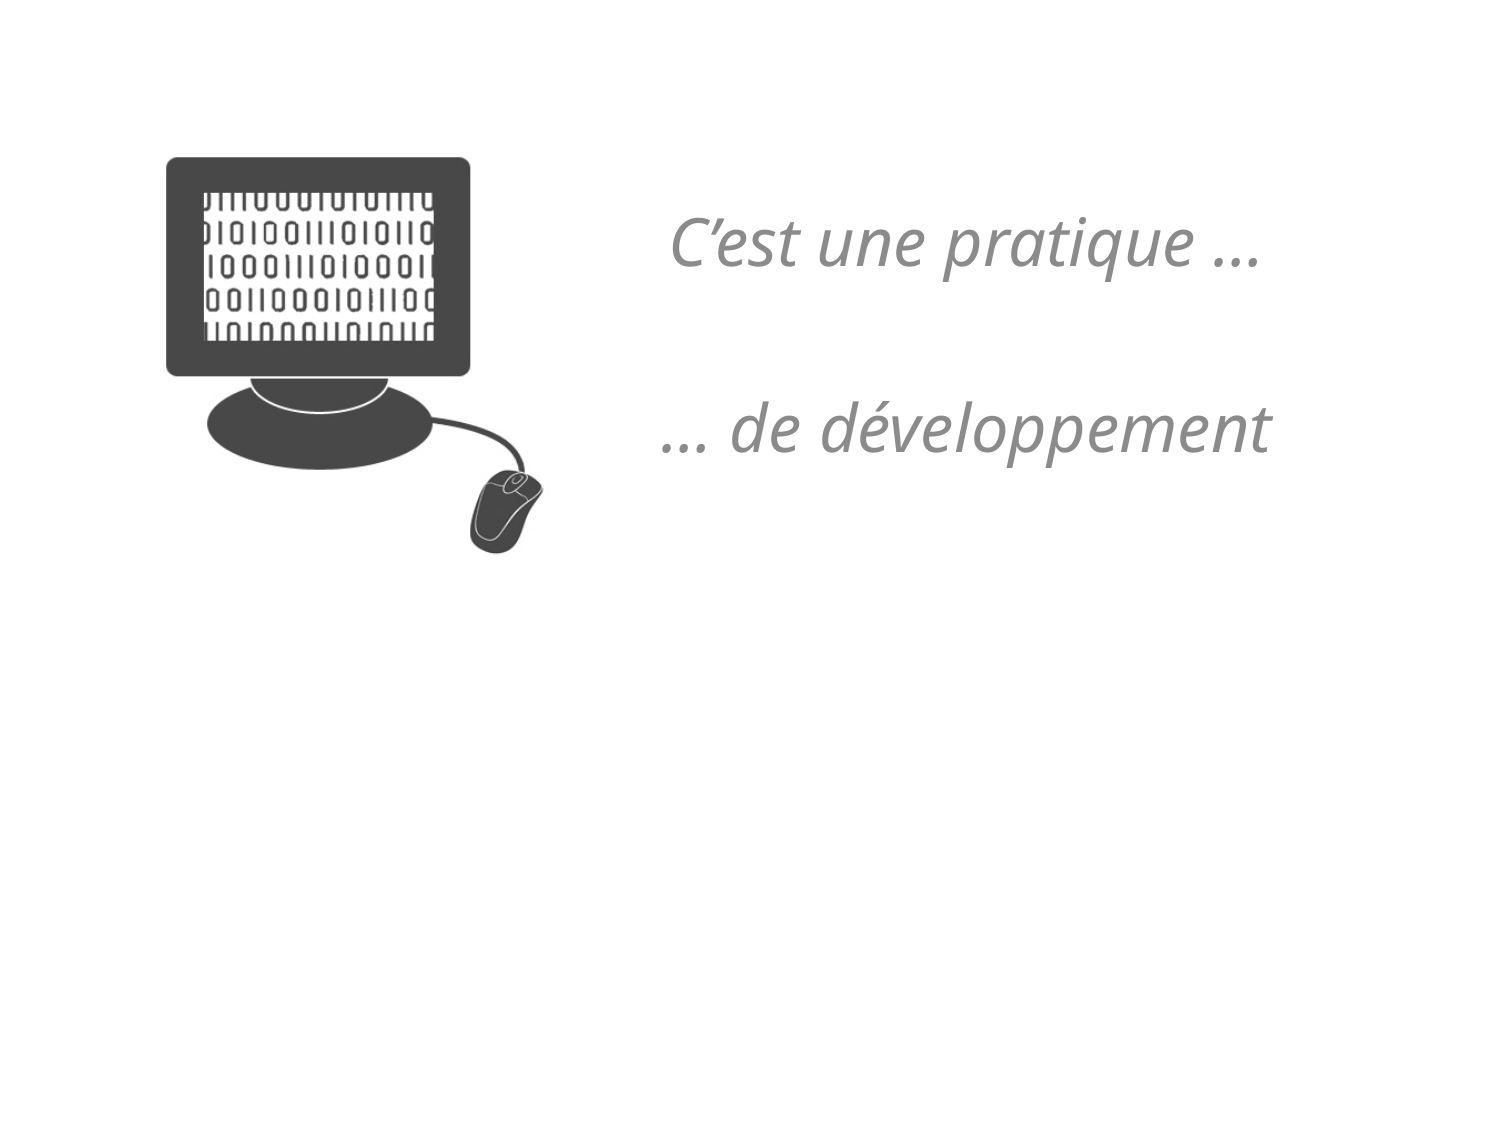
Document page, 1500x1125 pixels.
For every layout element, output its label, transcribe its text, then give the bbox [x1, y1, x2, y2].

text_box C’est une pratique … … de développement [512, 97, 1422, 569]
picture [53, 55, 608, 611]
